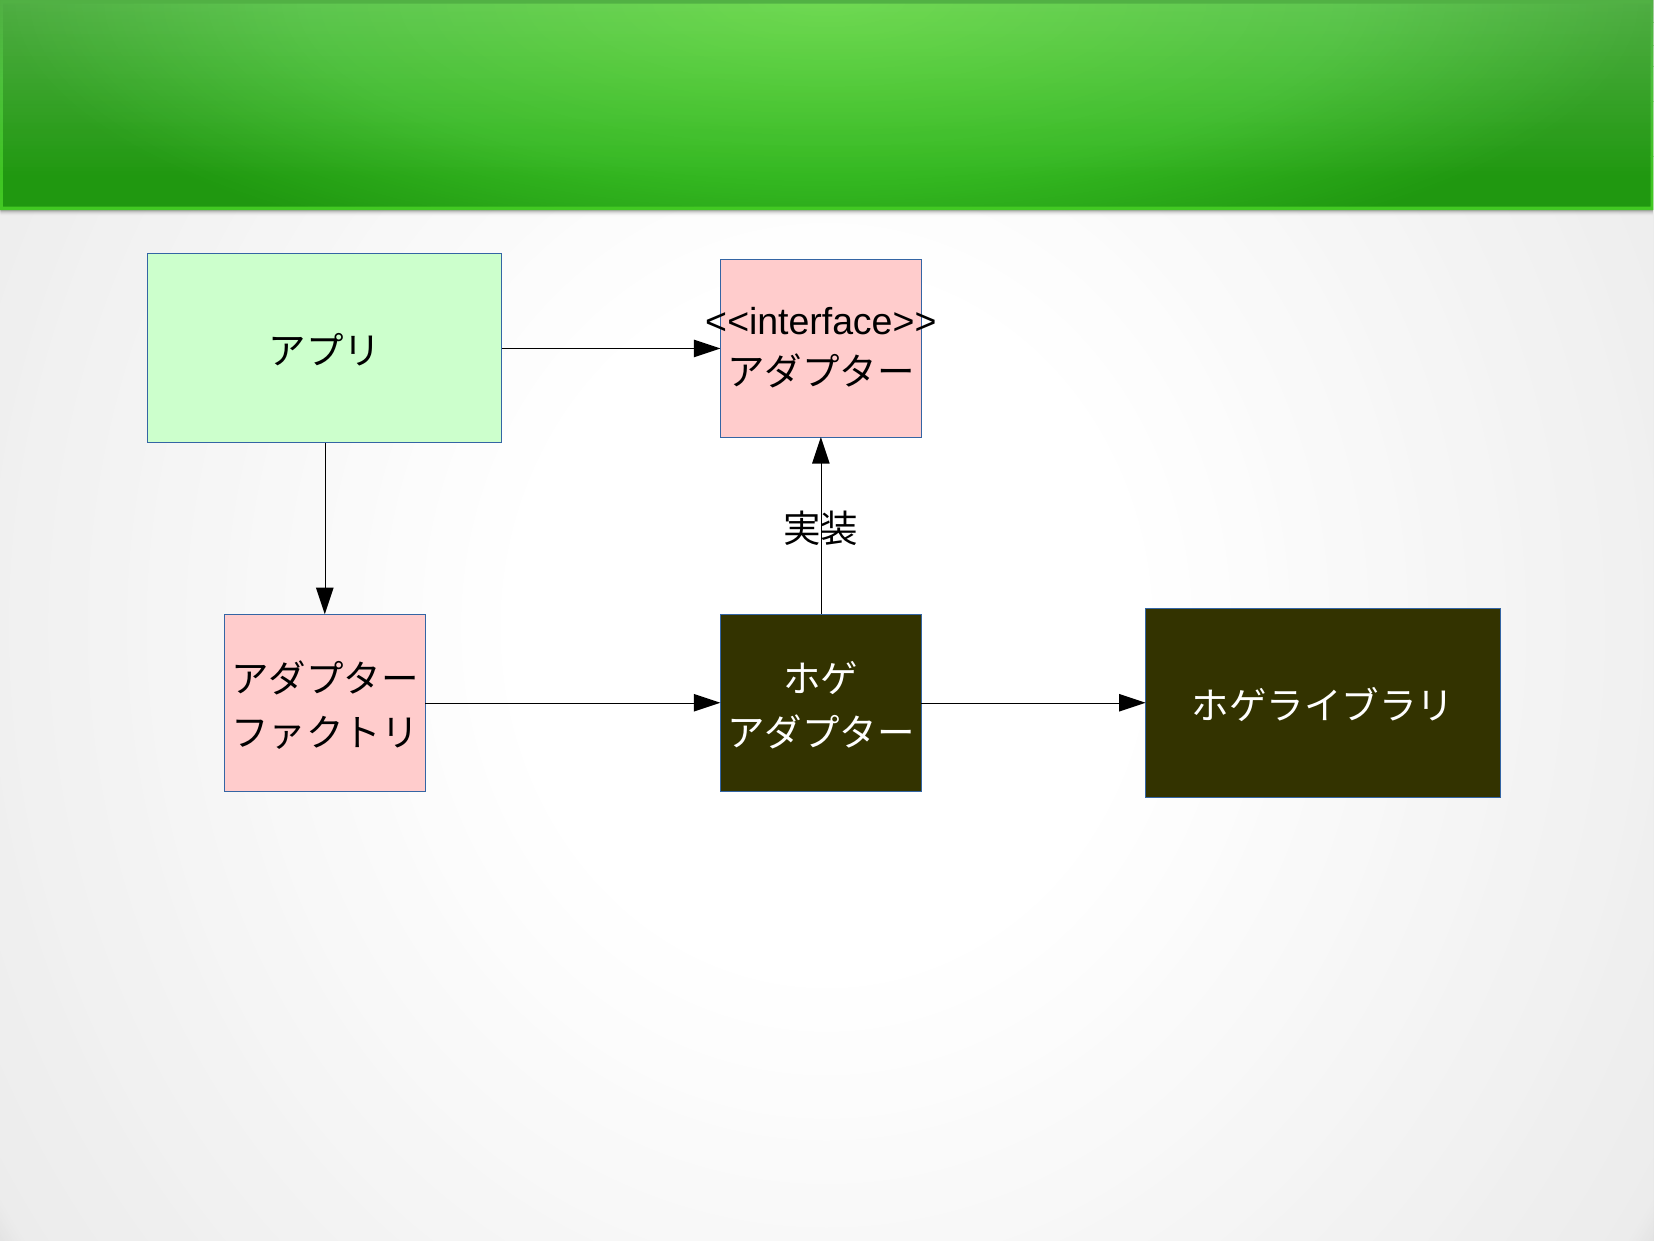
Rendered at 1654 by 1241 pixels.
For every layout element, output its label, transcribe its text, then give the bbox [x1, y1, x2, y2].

text_box ホゲ アダプター [720, 614, 922, 792]
text_box アプリ [147, 253, 502, 443]
text_box アダプター ファクトリ [224, 614, 426, 792]
text_box ホゲライブラリ [1145, 608, 1501, 798]
text_box <<interface>> アダプター [720, 259, 922, 438]
